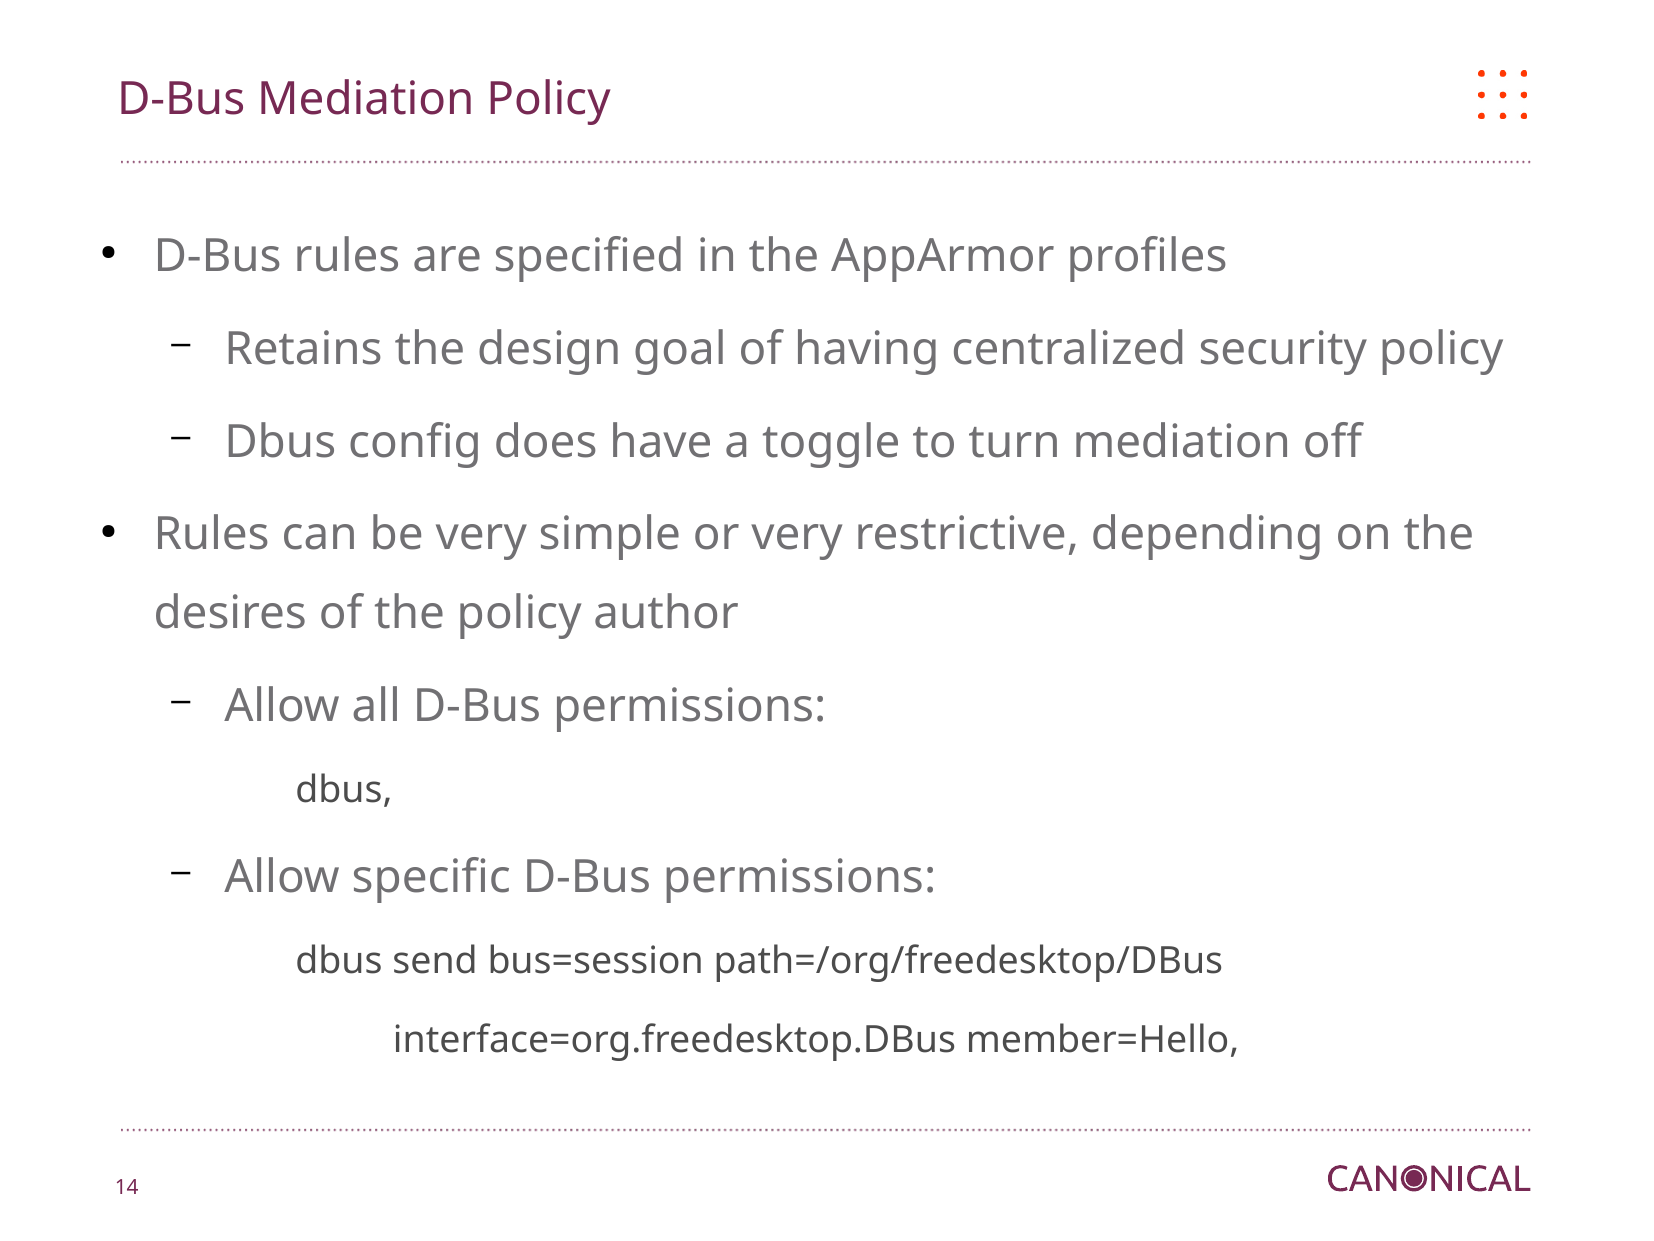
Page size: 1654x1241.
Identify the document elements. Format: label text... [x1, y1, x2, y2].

list D-Bus rules are specified in the AppArmor profiles Retains the design goal of having centralized security policy Dbus config does have a toggle to turn mediation off Rules can be very simple or very restrictive, depending on the desires of the policy author Allow all D-Bus permissions: dbus, Allow specific D-Bus permissions: dbus send bus=session path=/org/freedesktop/DBus interface=org.freedesktop.DBus member=Hello, [82, 206, 1571, 922]
picture [111, 1127, 1533, 1134]
title D-Bus Mediation Policy [117, 71, 1447, 123]
picture [1478, 70, 1527, 119]
picture [111, 159, 1533, 166]
